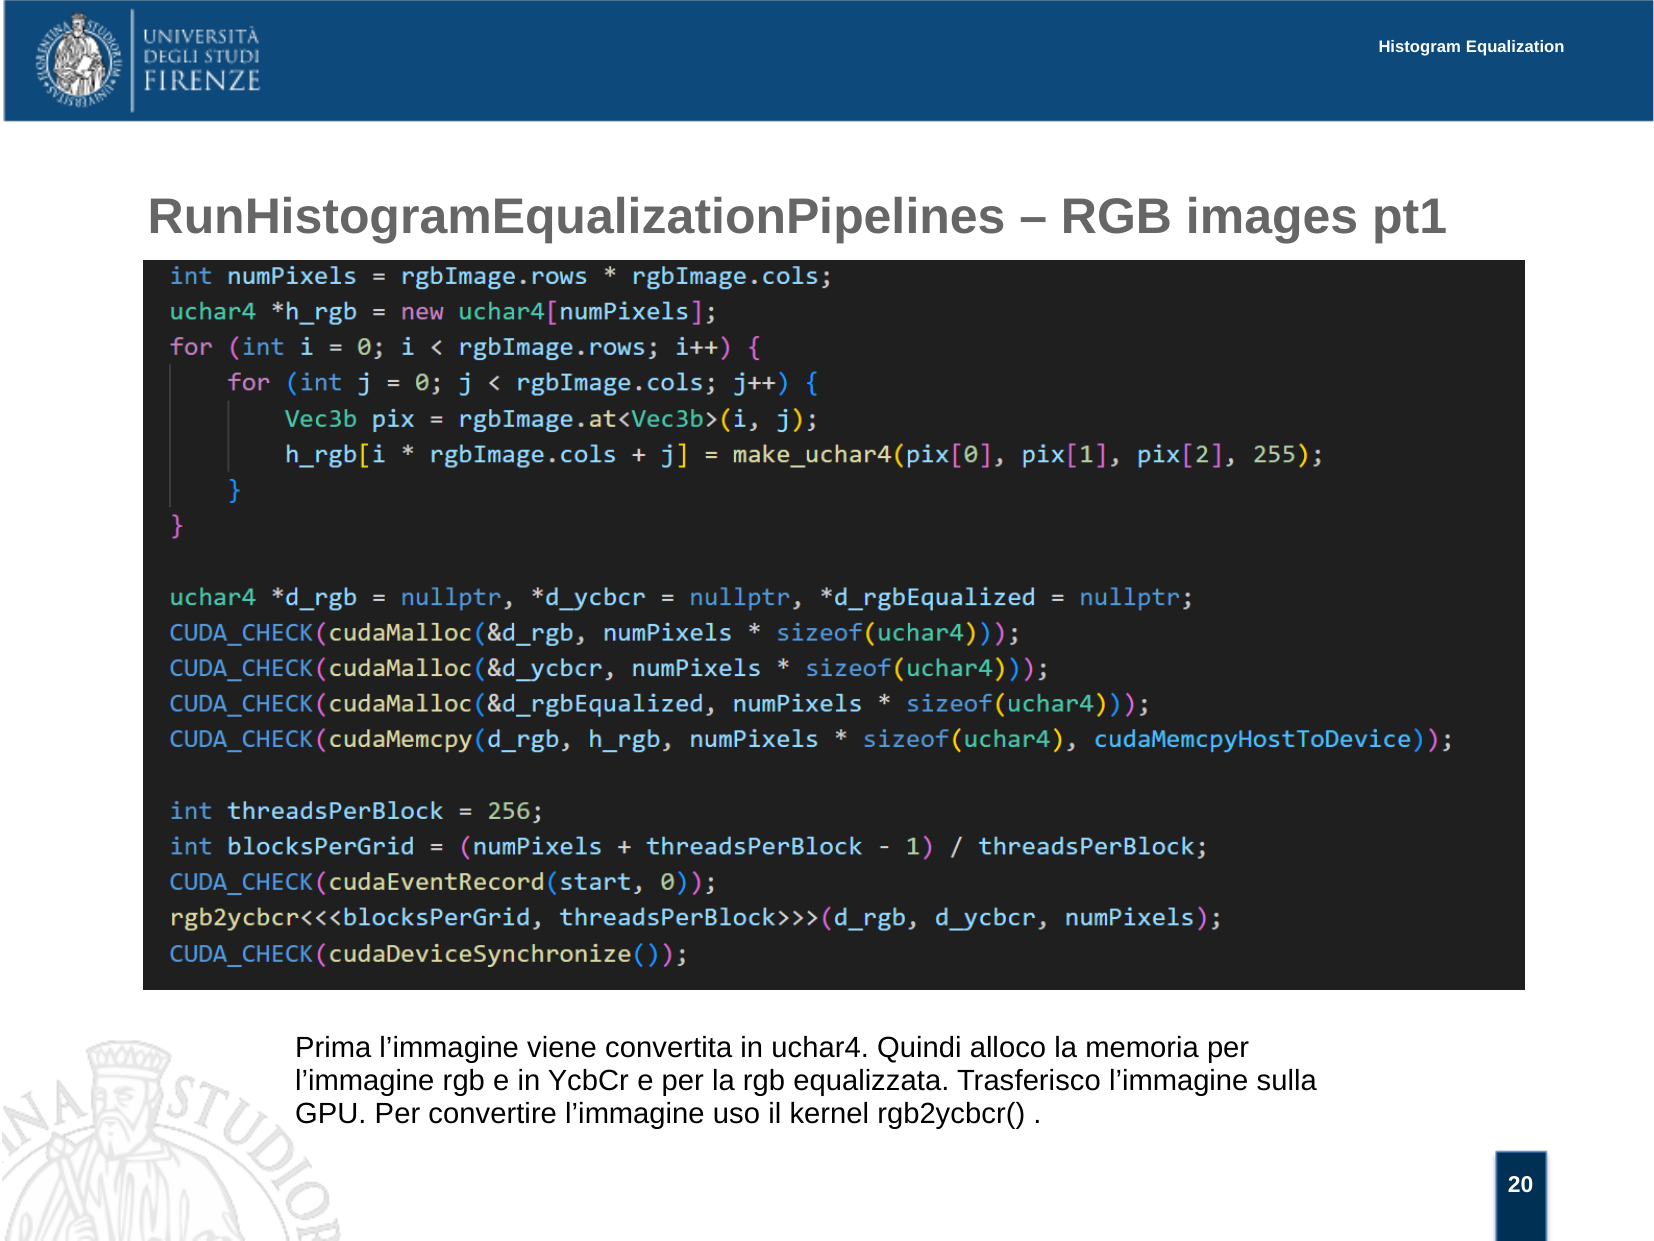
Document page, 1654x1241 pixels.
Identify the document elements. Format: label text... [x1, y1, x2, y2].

picture [2, 0, 1654, 1241]
text_box Prima l’immagine viene convertita in uchar4. Quindi alloco la memoria per l’immagine rgb e in YcbCr e per la rgb equalizzata. Trasferisco l’immagine sulla GPU. Per convertire l’immagine uso il kernel rgb2ycbcr() . [295, 990, 1359, 1217]
text_box RunHistogramEqualizationPipelines – RGB images pt1 [147, 118, 1601, 286]
text_box Histogram Equalization [685, 13, 1565, 118]
text_box 20 [1505, 1160, 1536, 1208]
